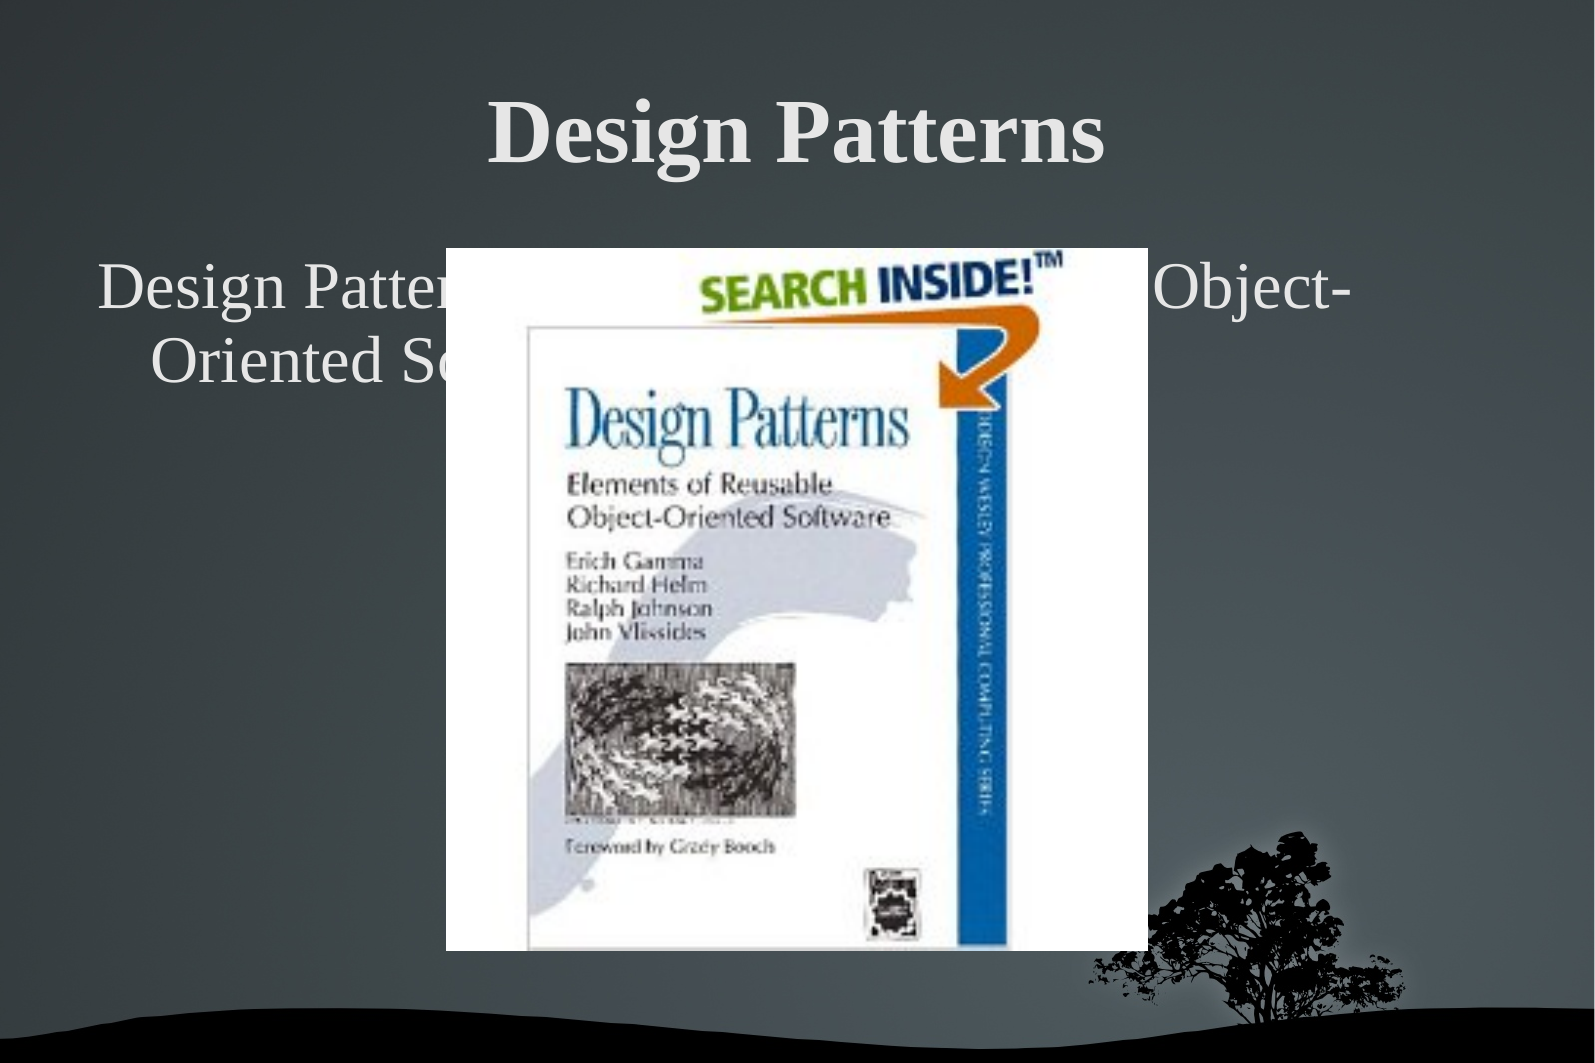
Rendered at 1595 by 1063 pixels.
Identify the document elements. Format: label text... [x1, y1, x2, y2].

list Design Patterns: Elements of Reusable Object-Oriented Software [79, 248, 446, 936]
title Design Patterns [79, 42, 1515, 220]
picture [0, 0, 1595, 1063]
